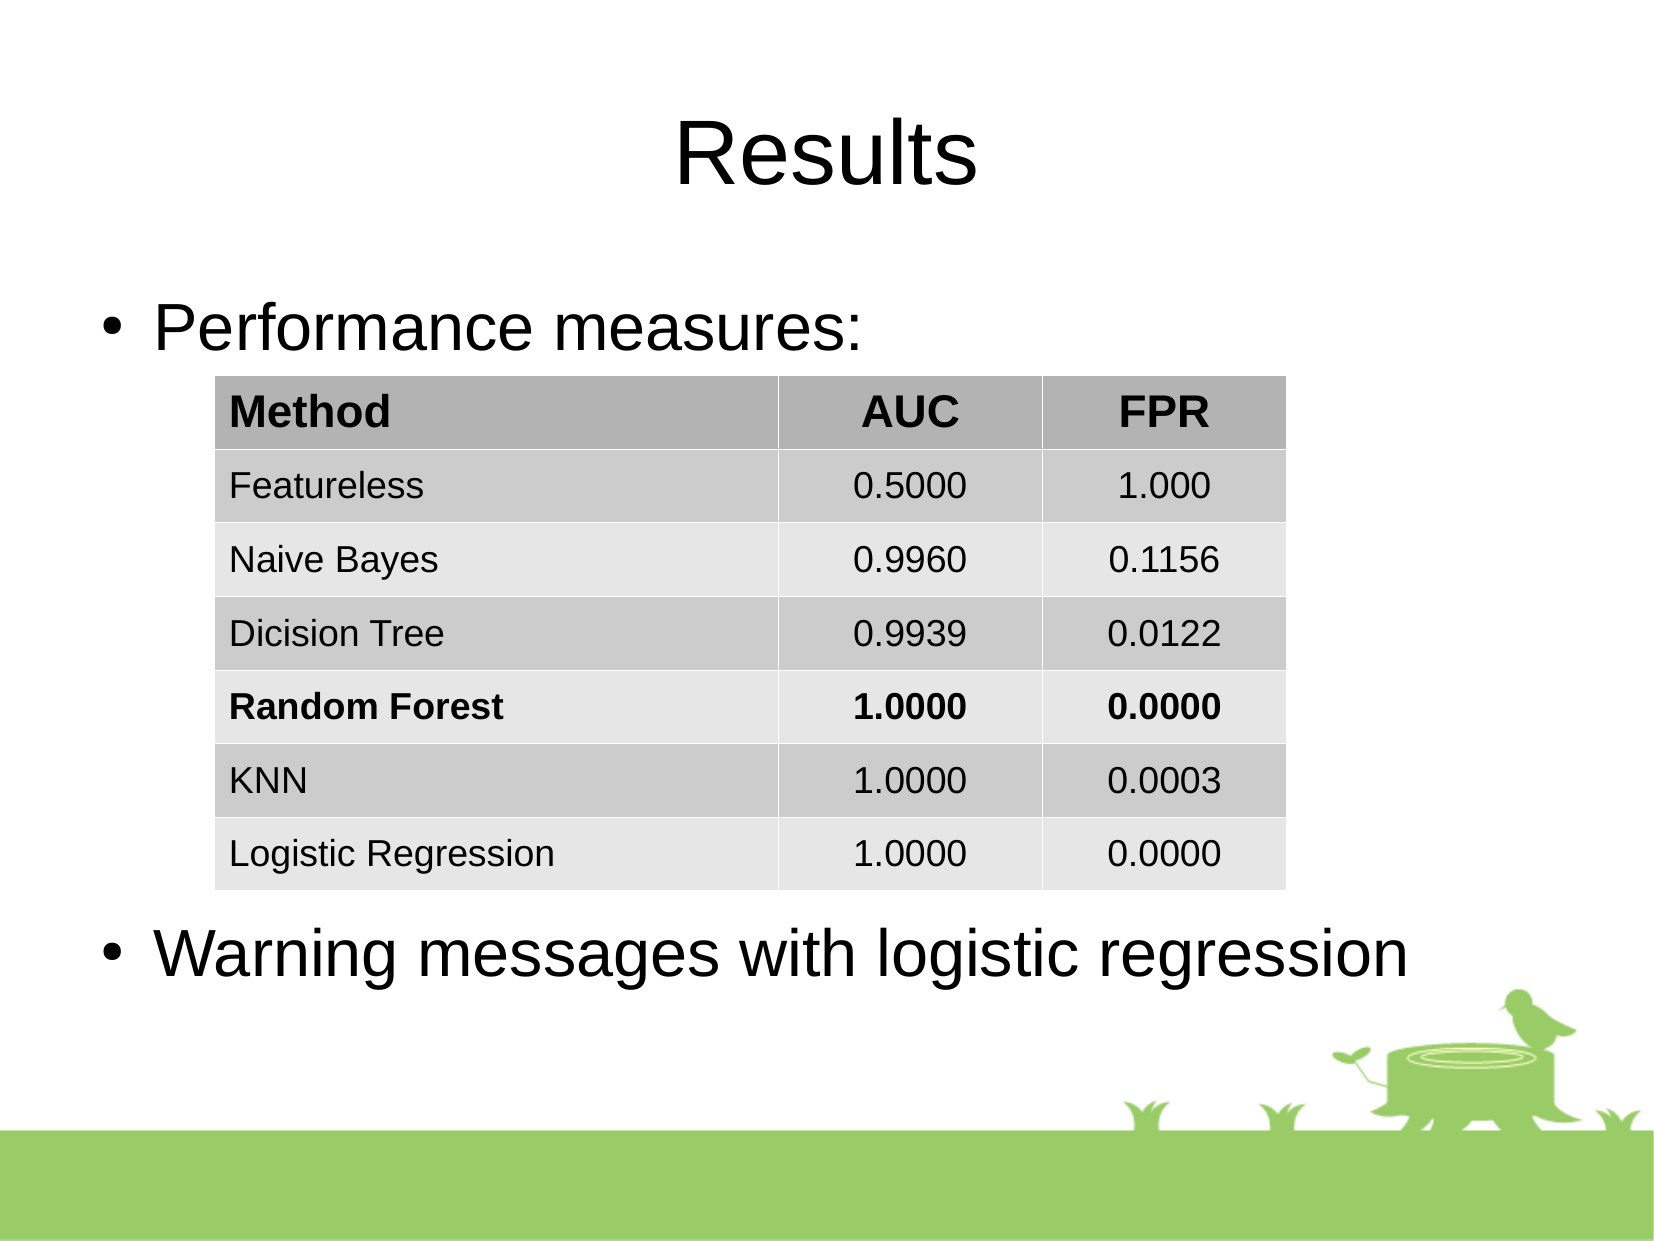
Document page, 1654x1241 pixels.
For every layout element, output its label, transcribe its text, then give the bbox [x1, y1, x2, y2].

table_cell Naive Bayes [215, 523, 778, 596]
table_cell 1.0000 [779, 744, 1042, 817]
table_cell 0.0000 [1043, 818, 1286, 890]
table_cell Dicision Tree [215, 597, 778, 670]
table_cell 1.0000 [779, 671, 1042, 743]
table_header AUC [779, 376, 1042, 449]
table_cell 0.0000 [1043, 671, 1286, 743]
table_cell 0.0122 [1043, 597, 1286, 670]
table_cell 0.0003 [1043, 744, 1286, 817]
table_cell 1.000 [1043, 450, 1286, 522]
table_cell Featureless [215, 450, 778, 522]
table_cell 0.9960 [779, 523, 1042, 596]
table_cell Random Forest [215, 671, 778, 743]
title Results [82, 49, 1571, 257]
table_cell 0.1156 [1043, 523, 1286, 596]
table_cell 0.9939 [779, 597, 1042, 670]
table_cell KNN [215, 744, 778, 817]
table_header Method [215, 376, 778, 449]
picture [0, 0, 1654, 1241]
list Performance measures: Warning messages with logistic regression [82, 290, 1571, 1010]
table_cell Logistic Regression [215, 818, 778, 890]
table_cell 0.5000 [779, 450, 1042, 522]
table_cell 1.0000 [779, 818, 1042, 890]
table_header FPR [1043, 376, 1286, 449]
